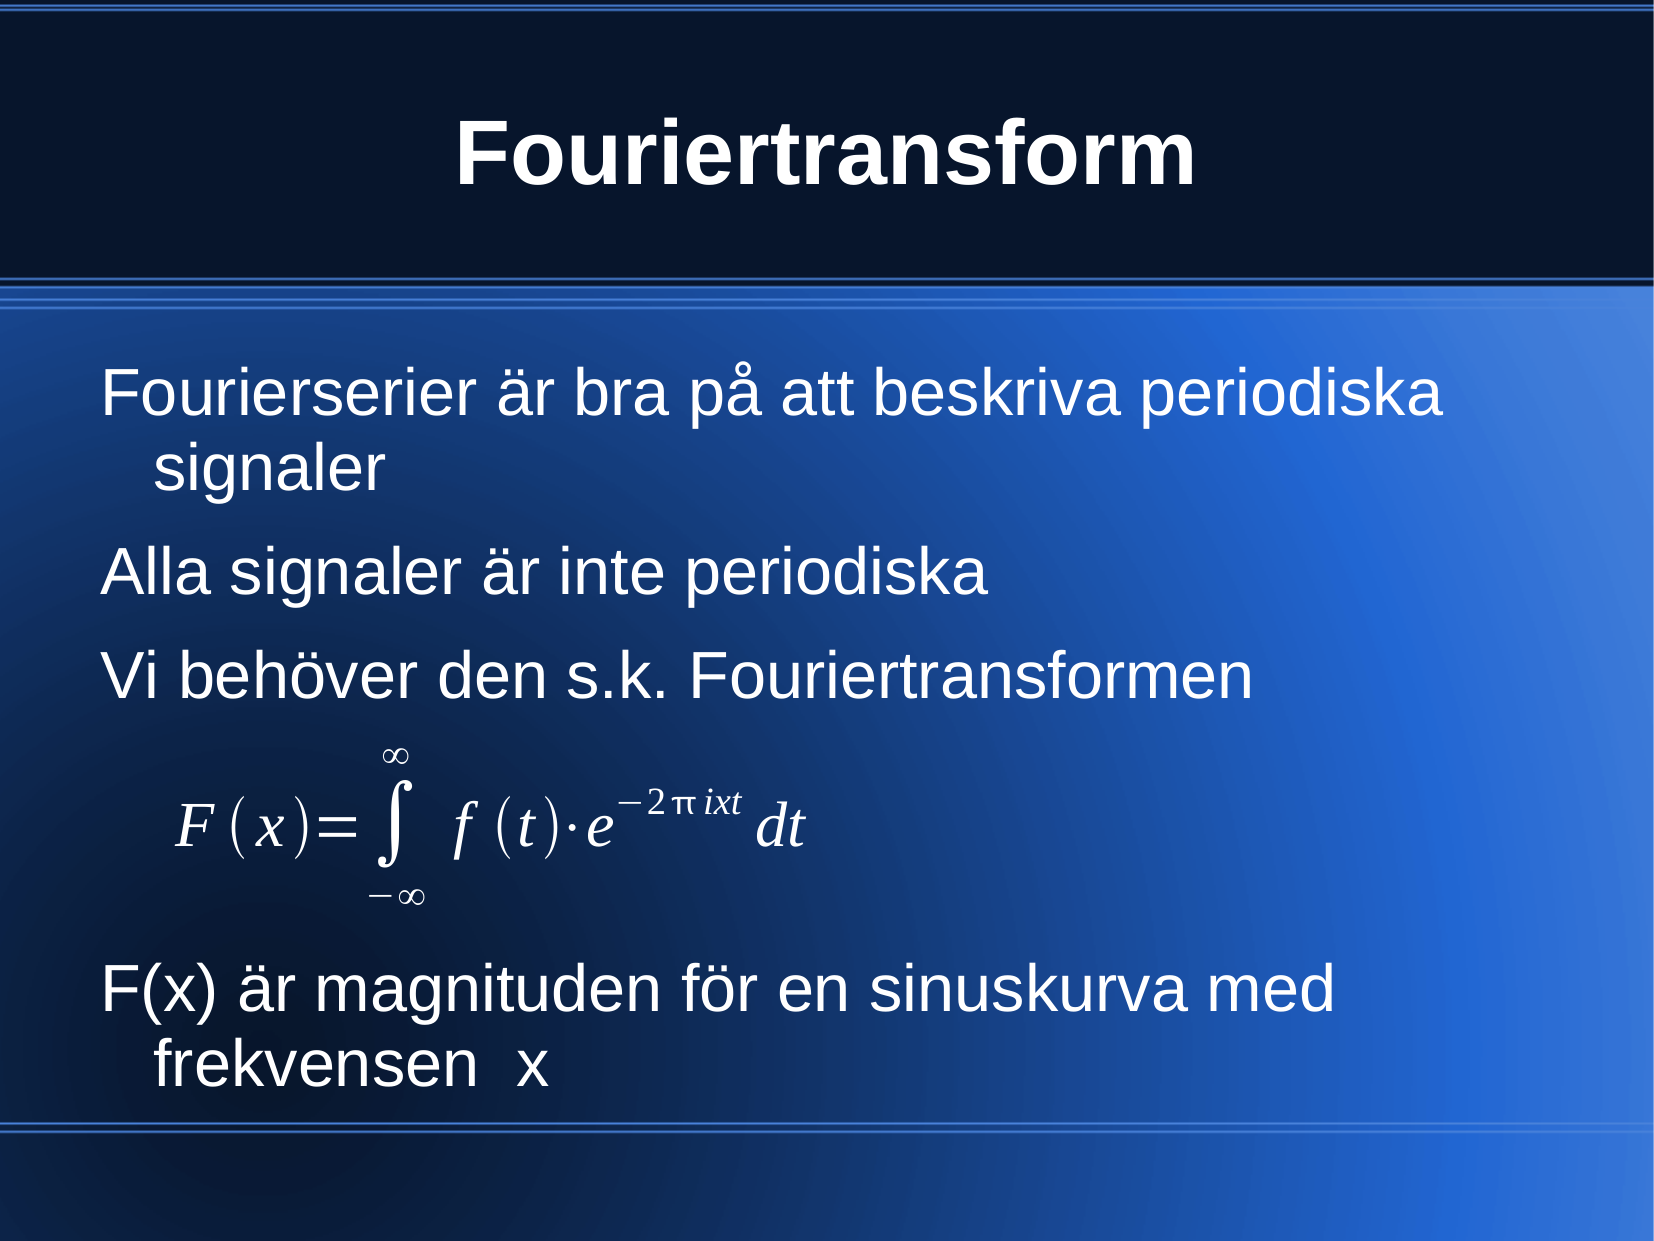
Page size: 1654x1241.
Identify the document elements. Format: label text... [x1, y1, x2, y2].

chart [155, 733, 821, 917]
picture [0, 0, 1654, 1241]
list Fourierserier är bra på att beskriva periodiska signaler Alla signaler är inte periodiska Vi behöver den s.k. Fouriertransformen F(x) är magnituden för en sinuskurva med frekvensen x [82, 355, 1571, 1101]
title Fouriertransform [82, 56, 1571, 250]
